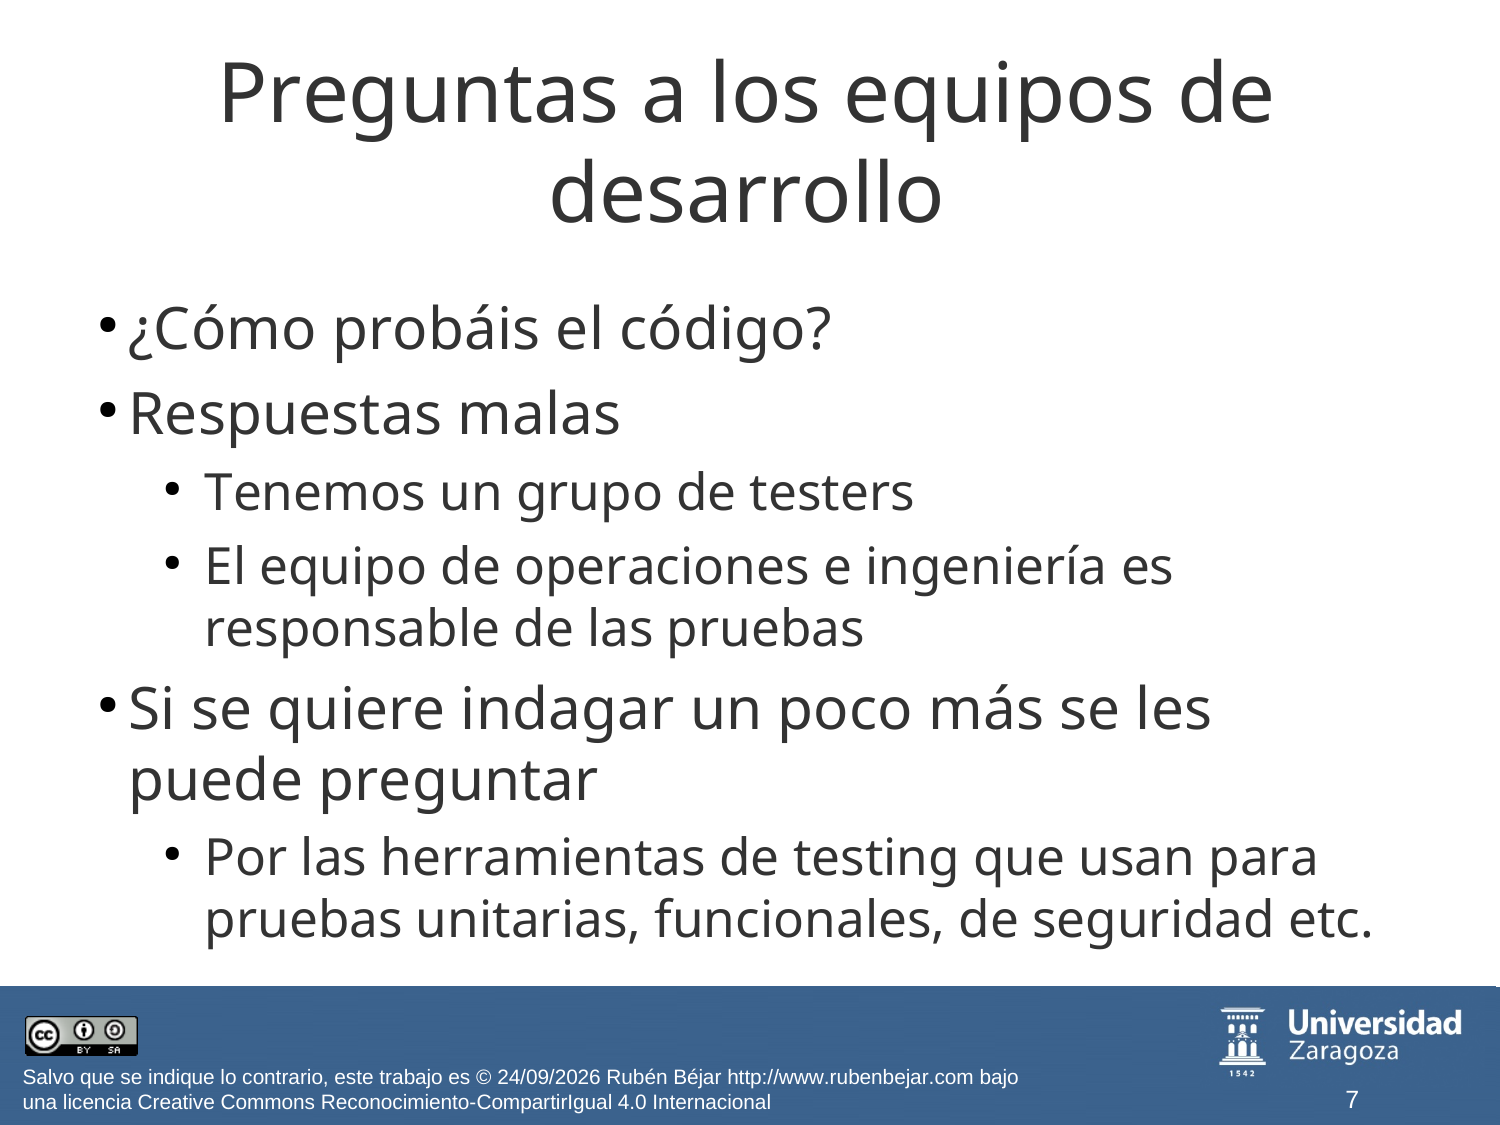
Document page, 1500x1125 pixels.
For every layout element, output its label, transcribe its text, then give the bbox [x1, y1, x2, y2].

title Preguntas a los equipos de desarrollo [74, 20, 1420, 257]
picture [0, 986, 1500, 1125]
list ¿Cómo probáis el código? Respuestas malas Tenemos un grupo de testers El equipo de operaciones e ingeniería es responsable de las pruebas Si se quiere indagar un poco más se les puede preguntar Por las herramientas de testing que usan para pruebas unitarias, funcionales, de seguridad etc. [82, 283, 1418, 957]
